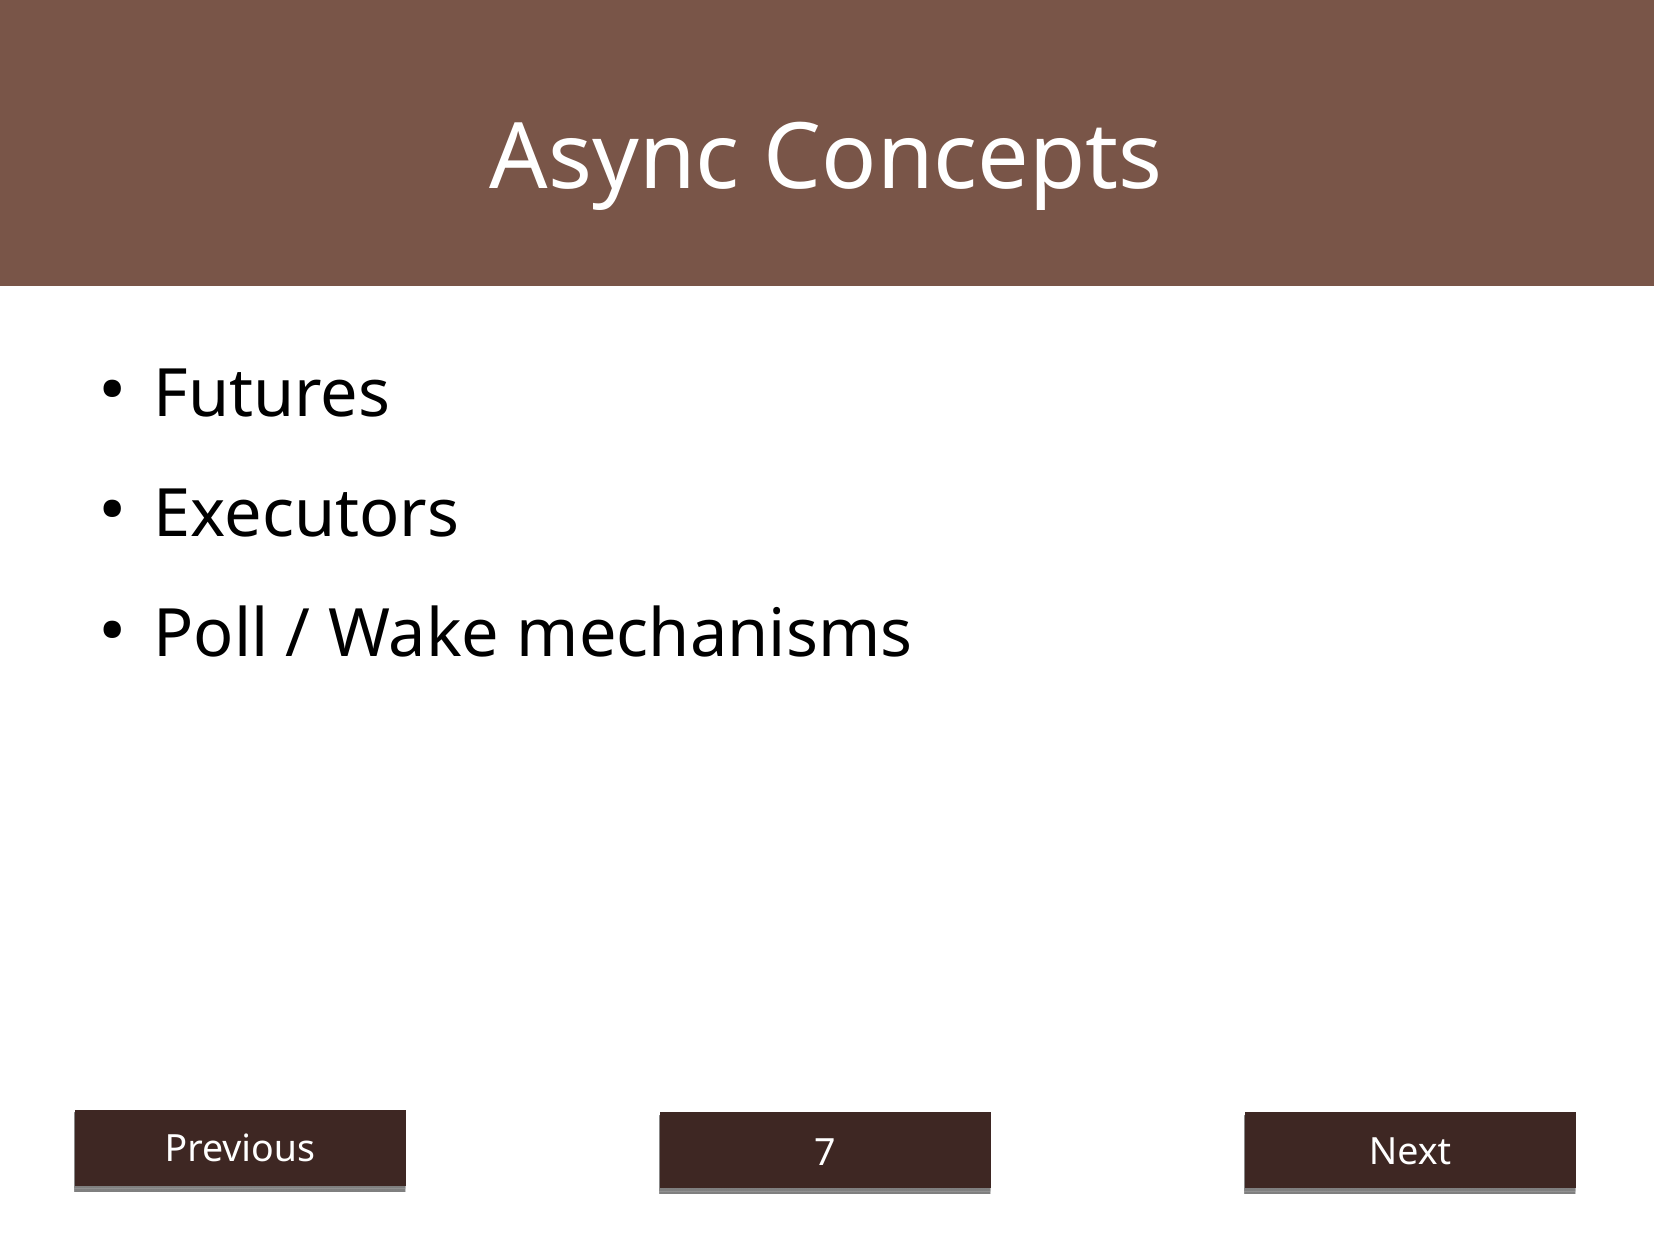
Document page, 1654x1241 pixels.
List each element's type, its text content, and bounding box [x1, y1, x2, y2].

text_box [660, 1112, 991, 1188]
text_box Next [1245, 1112, 1576, 1188]
list Futures Executors Poll / Wake mechanisms [82, 345, 1571, 1010]
title Async Concepts [82, 49, 1571, 257]
text_box <number> [690, 1117, 961, 1188]
text_box Previous [75, 1110, 406, 1186]
